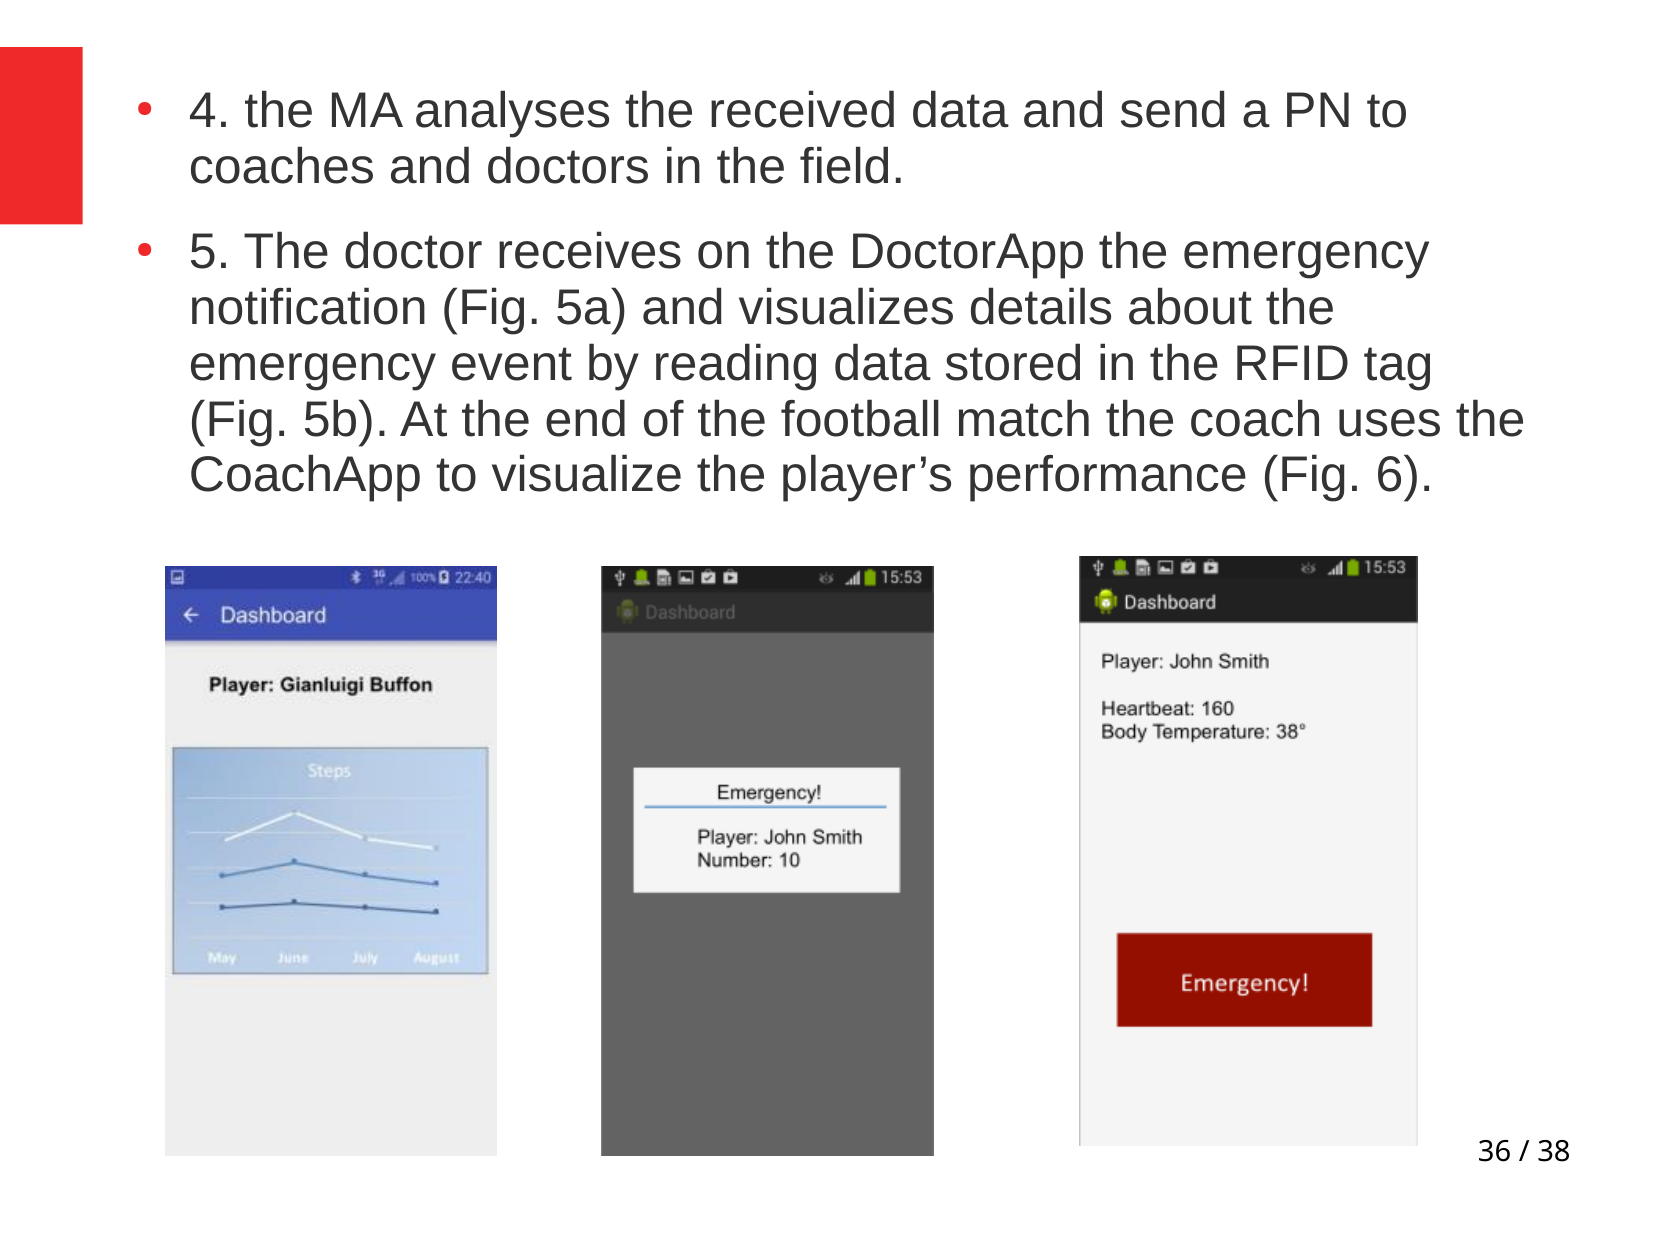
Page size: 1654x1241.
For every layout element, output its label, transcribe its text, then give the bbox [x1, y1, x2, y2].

picture [165, 566, 497, 1156]
picture [1079, 556, 1418, 1146]
list 4. the MA analyses the received data and send a PN to coaches and doctors in the field. 5. The doctor receives on the DoctorApp the emergency notification (Fig. 5a) and visualizes details about the emergency event by reading data stored in the RFID tag (Fig. 5b). At the end of the football match the coach uses the CoachApp to visualize the player’s performance (Fig. 6). [118, 82, 1536, 802]
picture [601, 566, 934, 1156]
